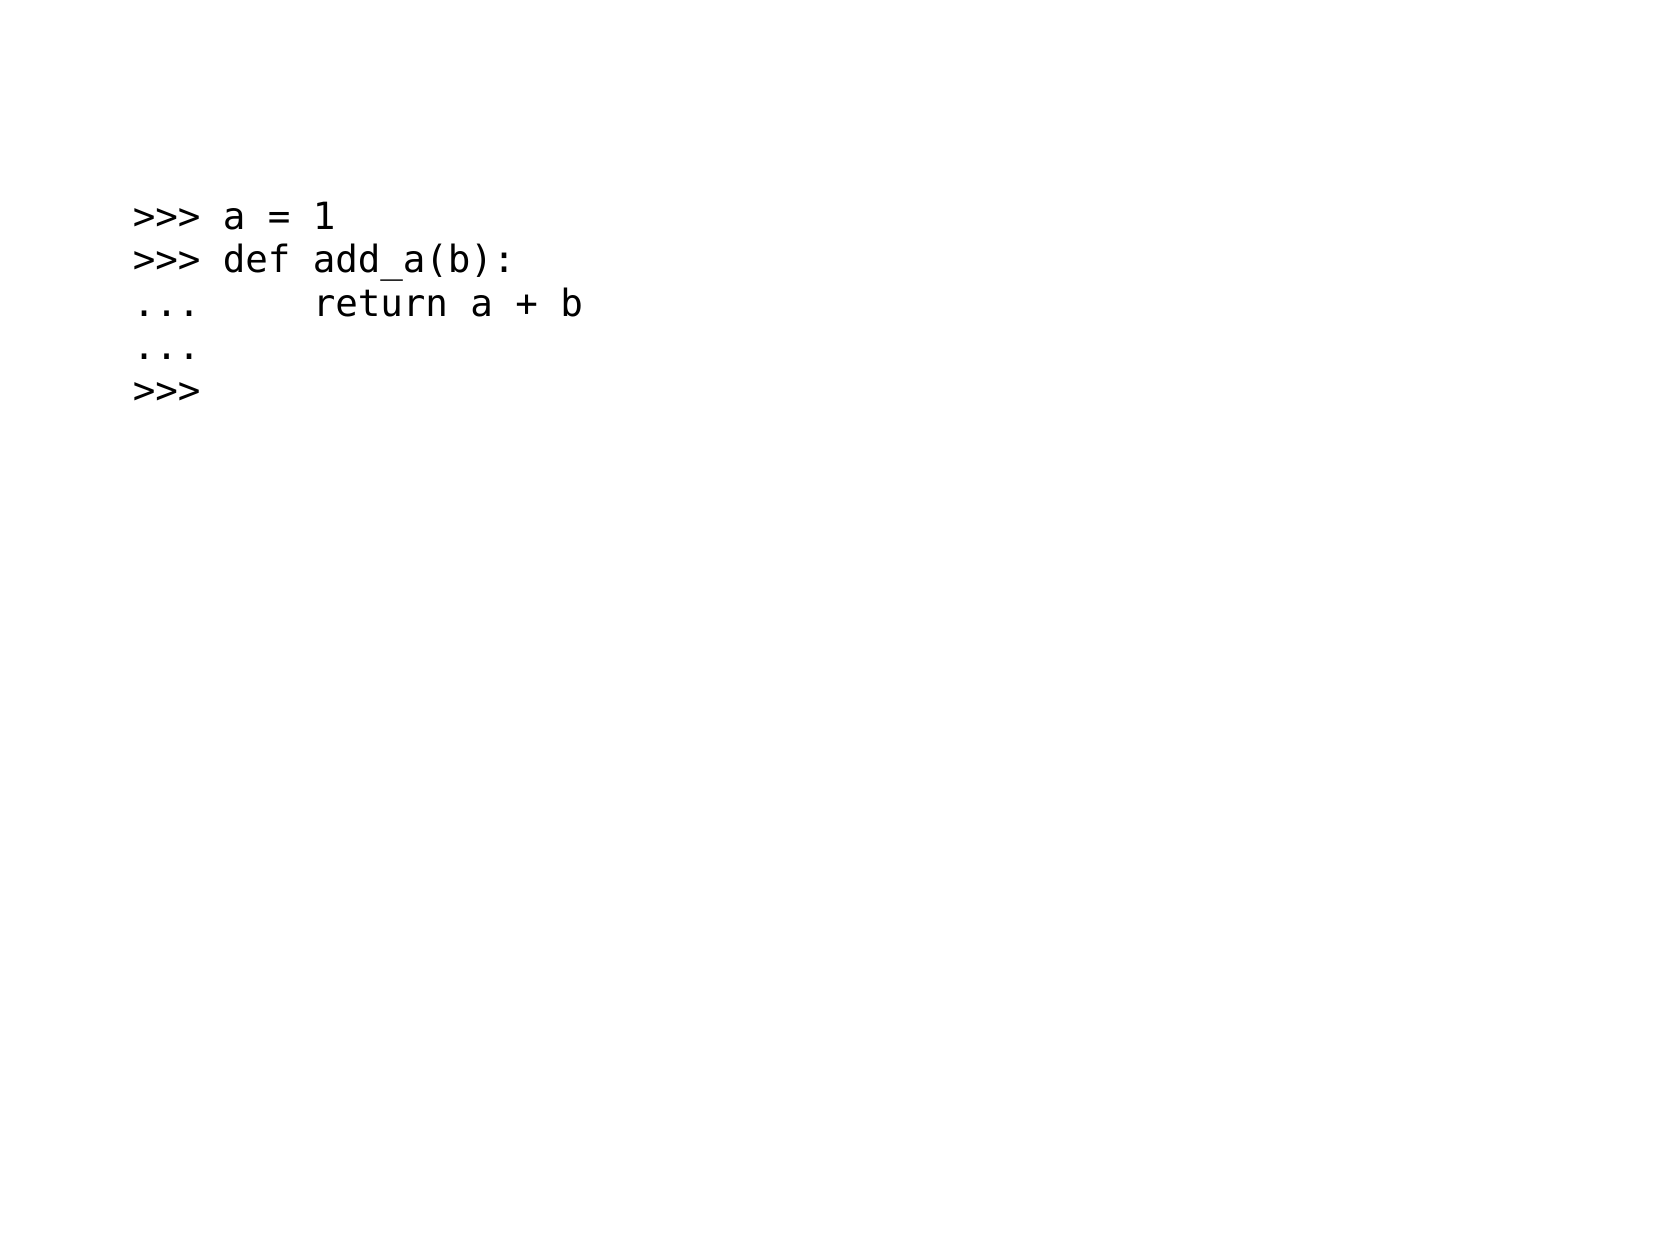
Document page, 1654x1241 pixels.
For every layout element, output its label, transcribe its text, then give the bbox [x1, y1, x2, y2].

text_box >>> a = 1 >>> def add_a(b): ... return a + b ... >>> [118, 187, 1477, 551]
